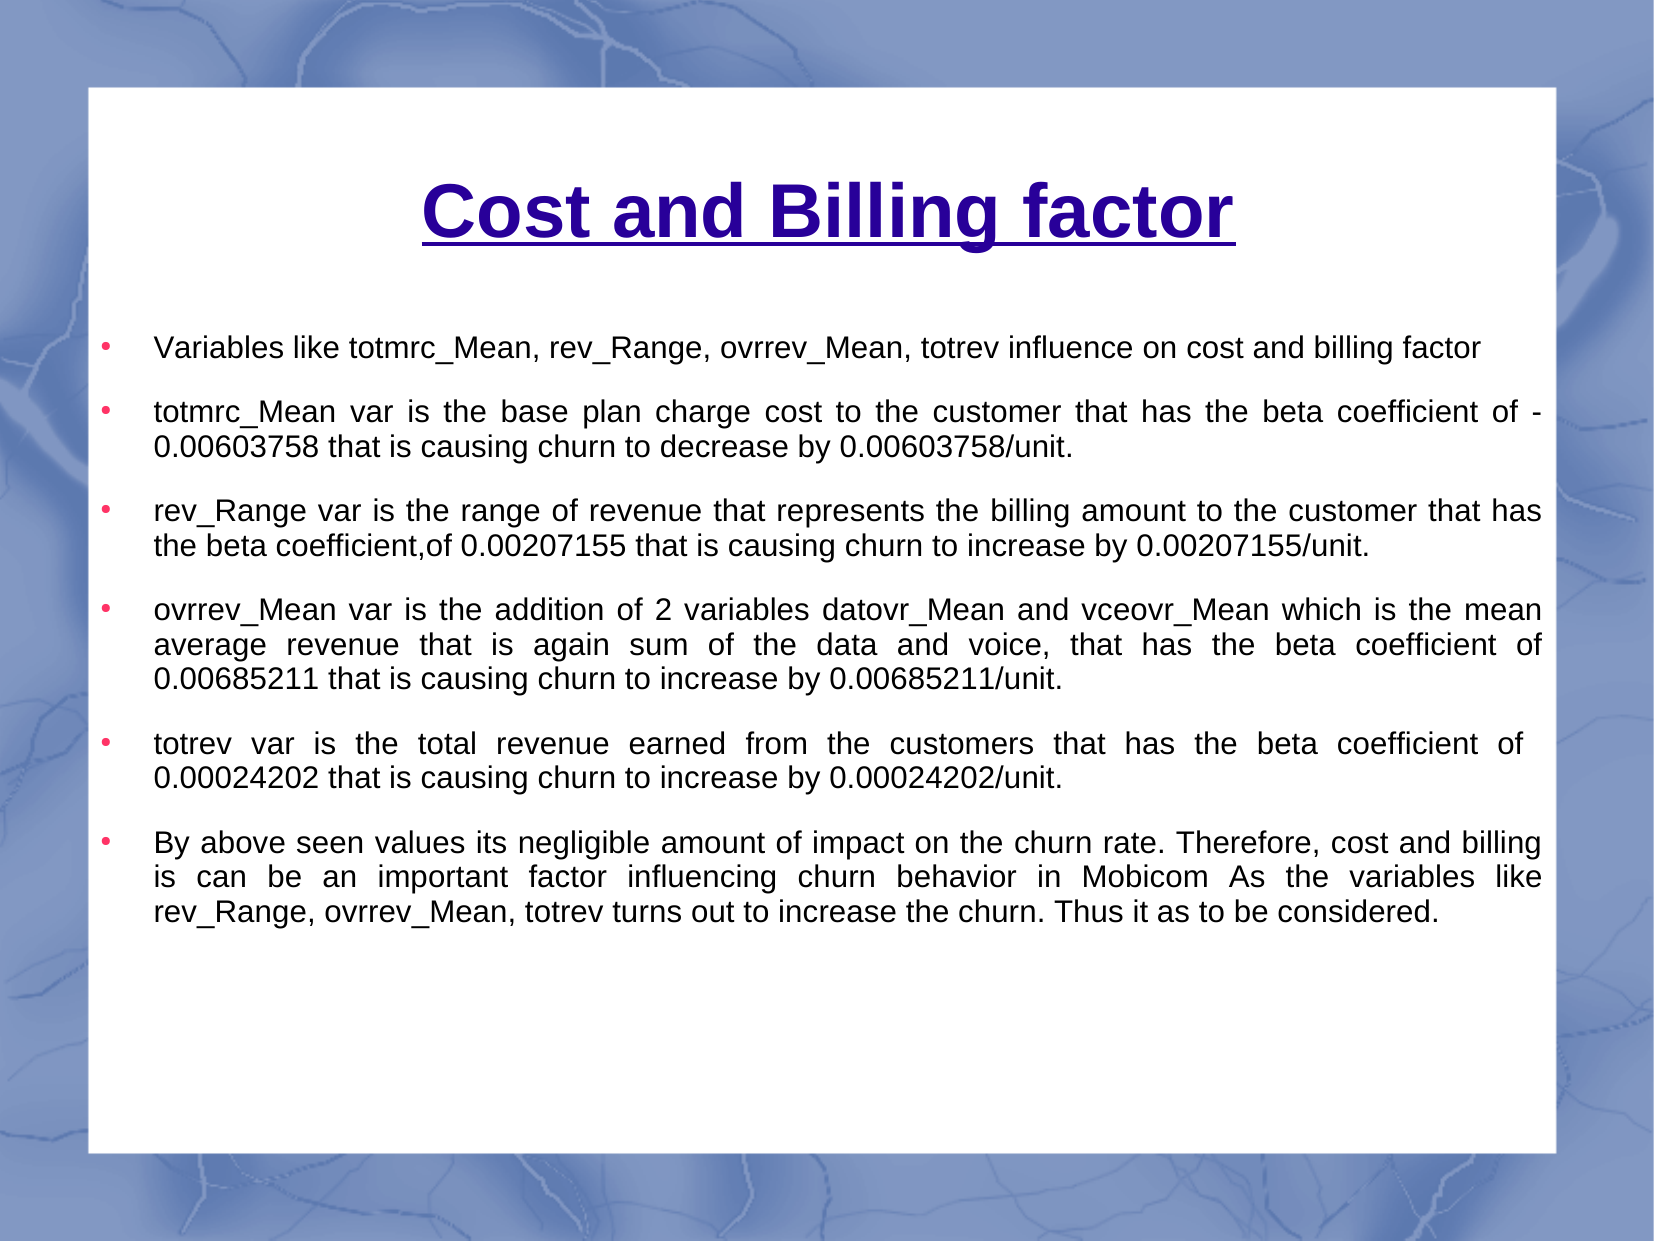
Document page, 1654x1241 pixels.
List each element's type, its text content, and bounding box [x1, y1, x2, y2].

title Cost and Billing factor [120, 107, 1538, 316]
picture [0, 0, 1654, 1241]
list Variables like totmrc_Mean, rev_Range, ovrrev_Mean, totrev influence on cost and billing factor totmrc_Mean var is the base plan charge cost to the customer that has the beta coefficient of -0.00603758 that is causing churn to decrease by 0.00603758/unit. rev_Range var is the range of revenue that represents the billing amount to the customer that has the beta coefficient,of 0.00207155 that is causing churn to increase by 0.00207155/unit. ovrrev_Mean var is the addition of 2 variables datovr_Mean and vceovr_Mean which is the mean average revenue that is again sum of the data and voice, that has the beta coefficient of 0.00685211 that is causing churn to increase by 0.00685211/unit. totrev var is the total revenue earned from the customers that has the beta coefficient of 0.00024202 that is causing churn to increase by 0.00024202/unit. By above seen values its negligible amount of impact on the churn rate. Therefore, cost and billing is can be an important factor influencing churn behavior in Mobicom As the variables like rev_Range, ovrrev_Mean, totrev turns out to increase the churn. Thus it as to be considered. [82, 330, 1546, 1126]
